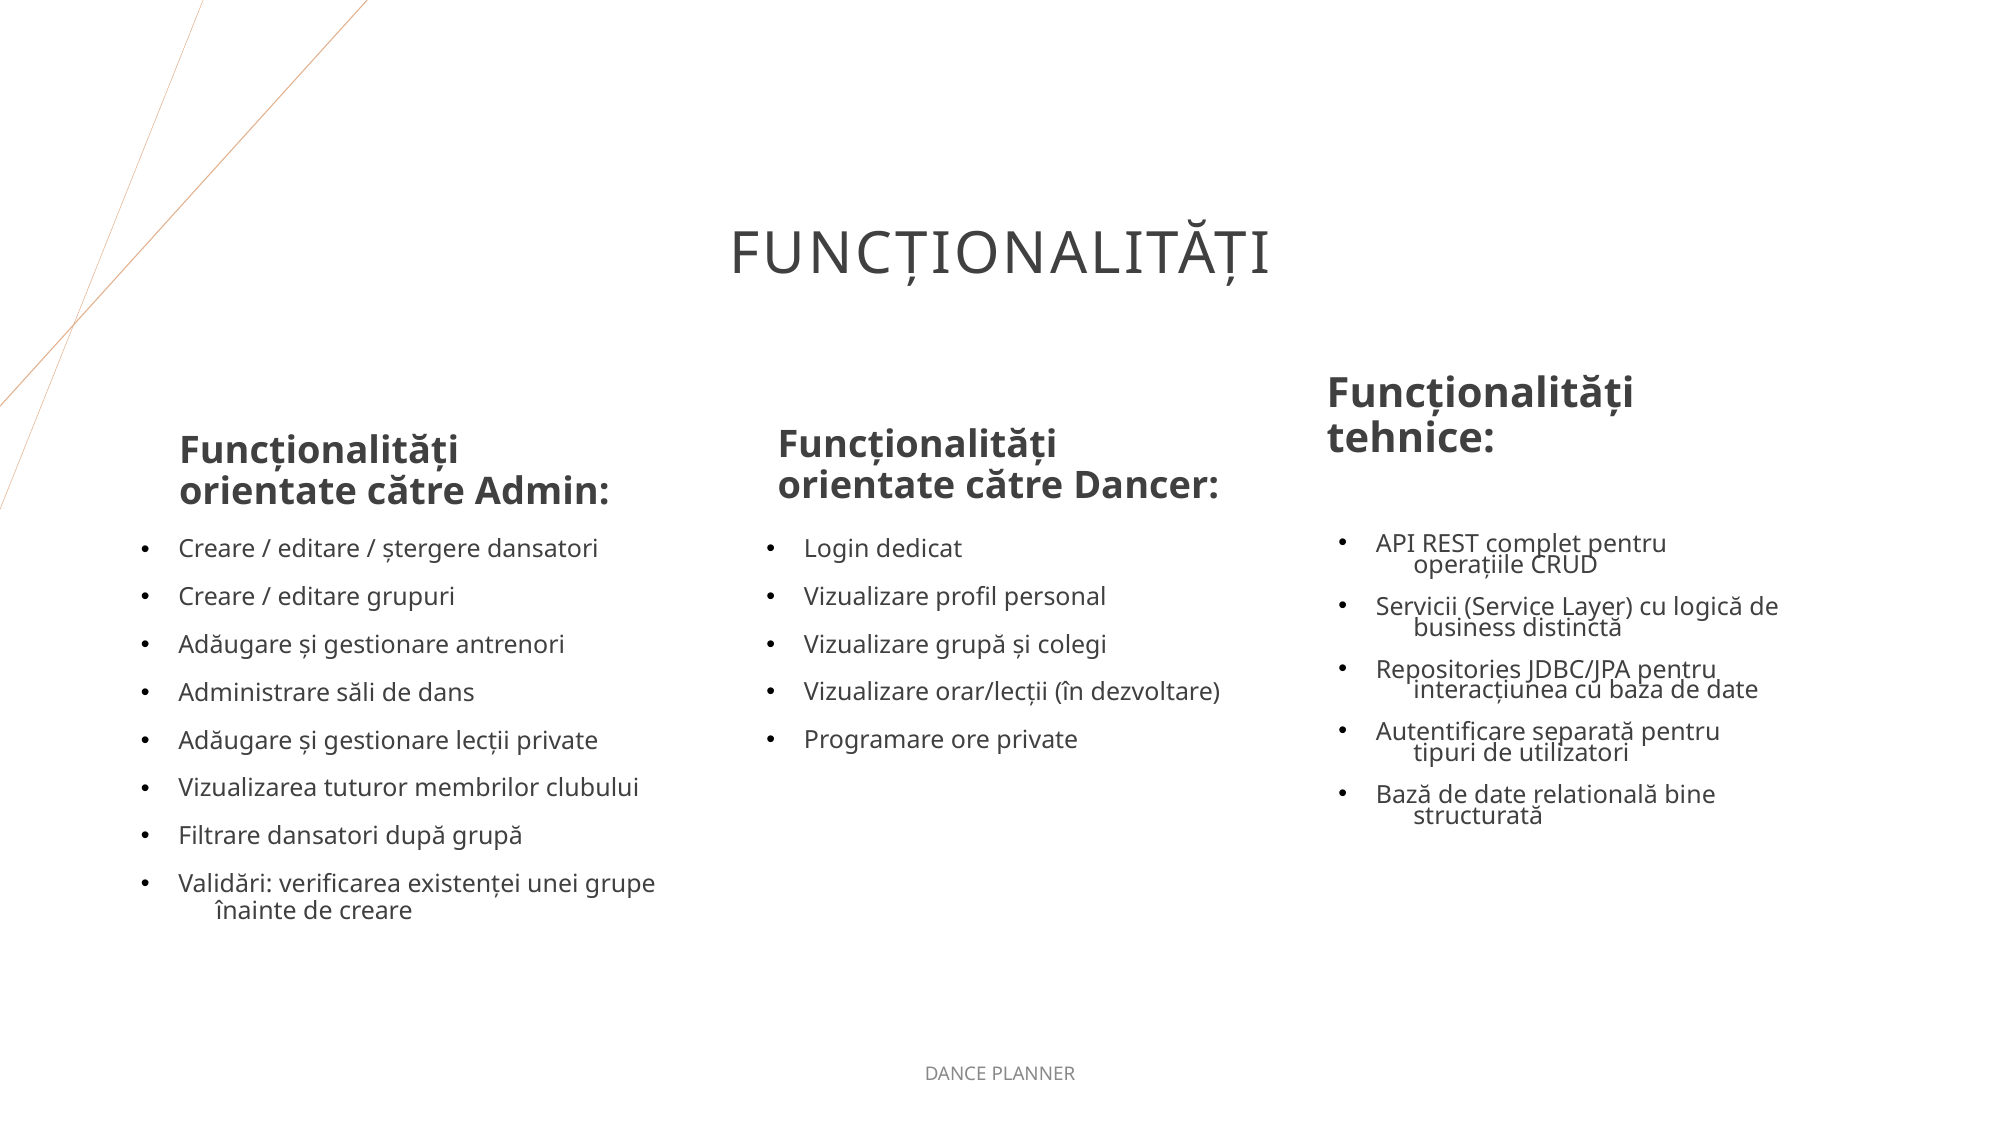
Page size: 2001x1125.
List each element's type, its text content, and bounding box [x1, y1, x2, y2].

text_box DANCE PLANNER [857, 1042, 1143, 1103]
list Funcționalități orientate către Dancer: [762, 417, 1238, 528]
list API REST complet pentru operațiile CRUD Servicii (Service Layer) cu logică de business distinctă Repositories JDBC/JPA pentru interacțiunea cu baza de date Autentificare separată pentru tipuri de utilizatori Bază de date relatională bine structurată [1323, 528, 1797, 857]
list Creare / editare / ștergere dansatori Creare / editare grupuri Adăugare și gestionare antrenori Administrare săli de dans Adăugare și gestionare lecții private Vizualizarea tuturor membrilor clubului Filtrare dansatori după grupă Validări: verificarea existenței unei grupe înainte de creare [125, 529, 713, 1017]
list Funcționalități tehnice: [1311, 363, 1785, 499]
list Funcționalități orientate către Admin: [164, 423, 638, 529]
title FUNCȚIONALITĂȚI [309, 146, 1691, 364]
list Login dedicat Vizualizare profil personal Vizualizare grupă și colegi Vizualizare orar/lecții (în dezvoltare) Programare ore private [751, 528, 1560, 976]
